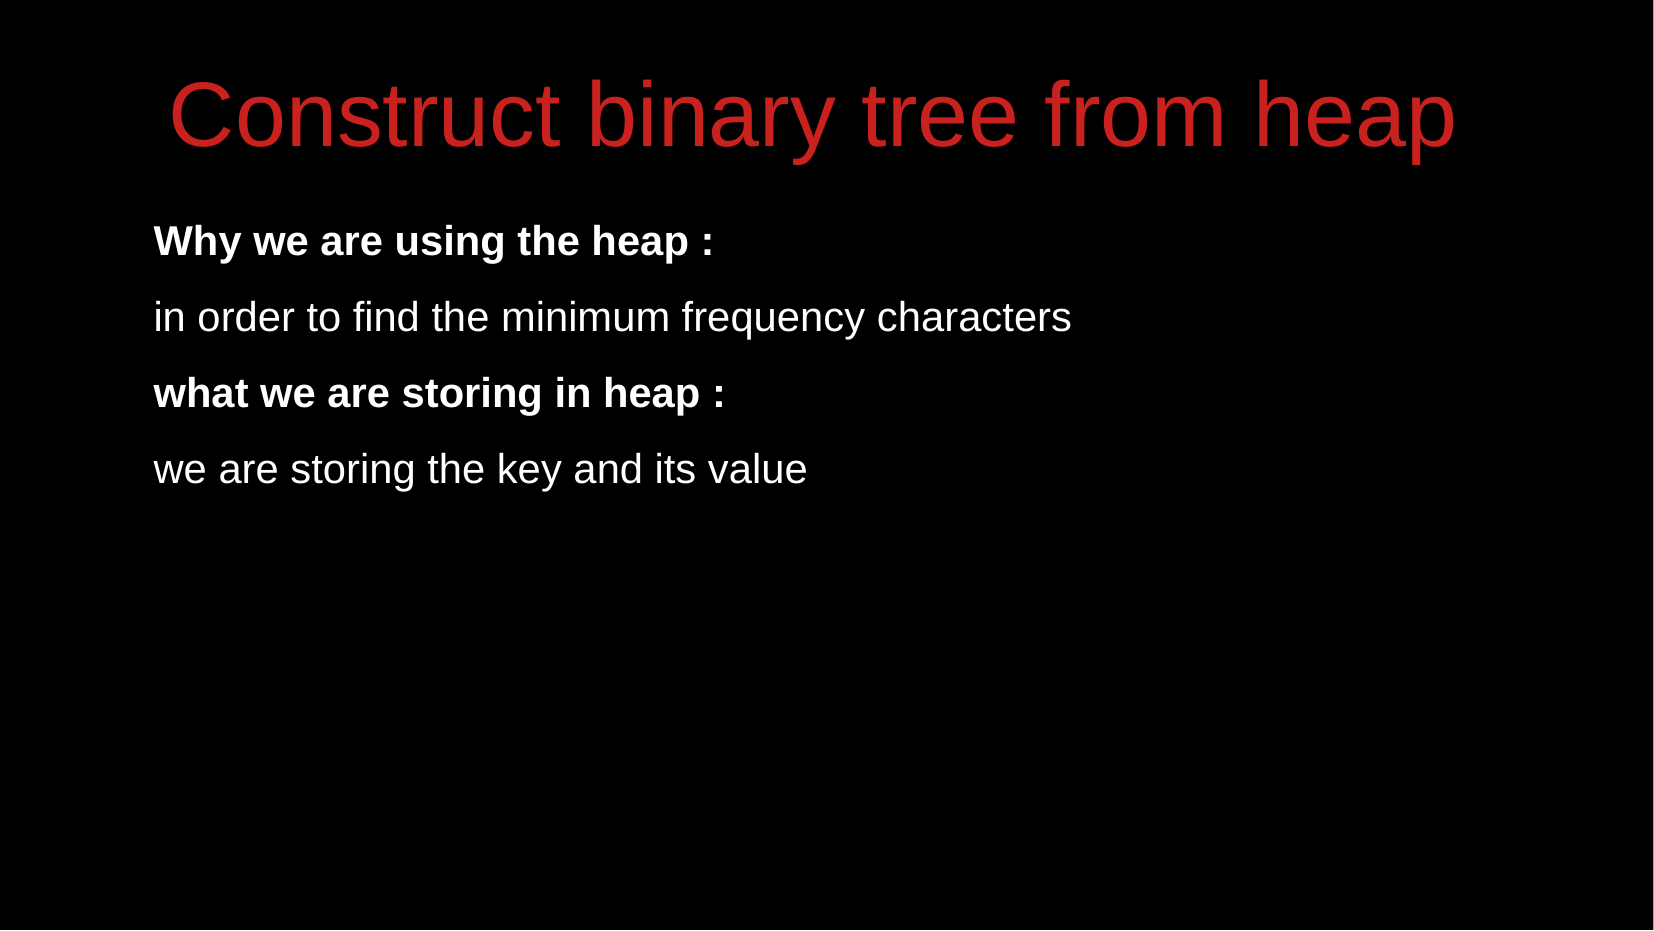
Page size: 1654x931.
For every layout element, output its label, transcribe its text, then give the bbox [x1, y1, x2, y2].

list Why we are using the heap : in order to find the minimum frequency characters what we are storing in heap : we are storing the key and its value [82, 217, 1571, 758]
title Construct binary tree from heap [82, 37, 1571, 193]
